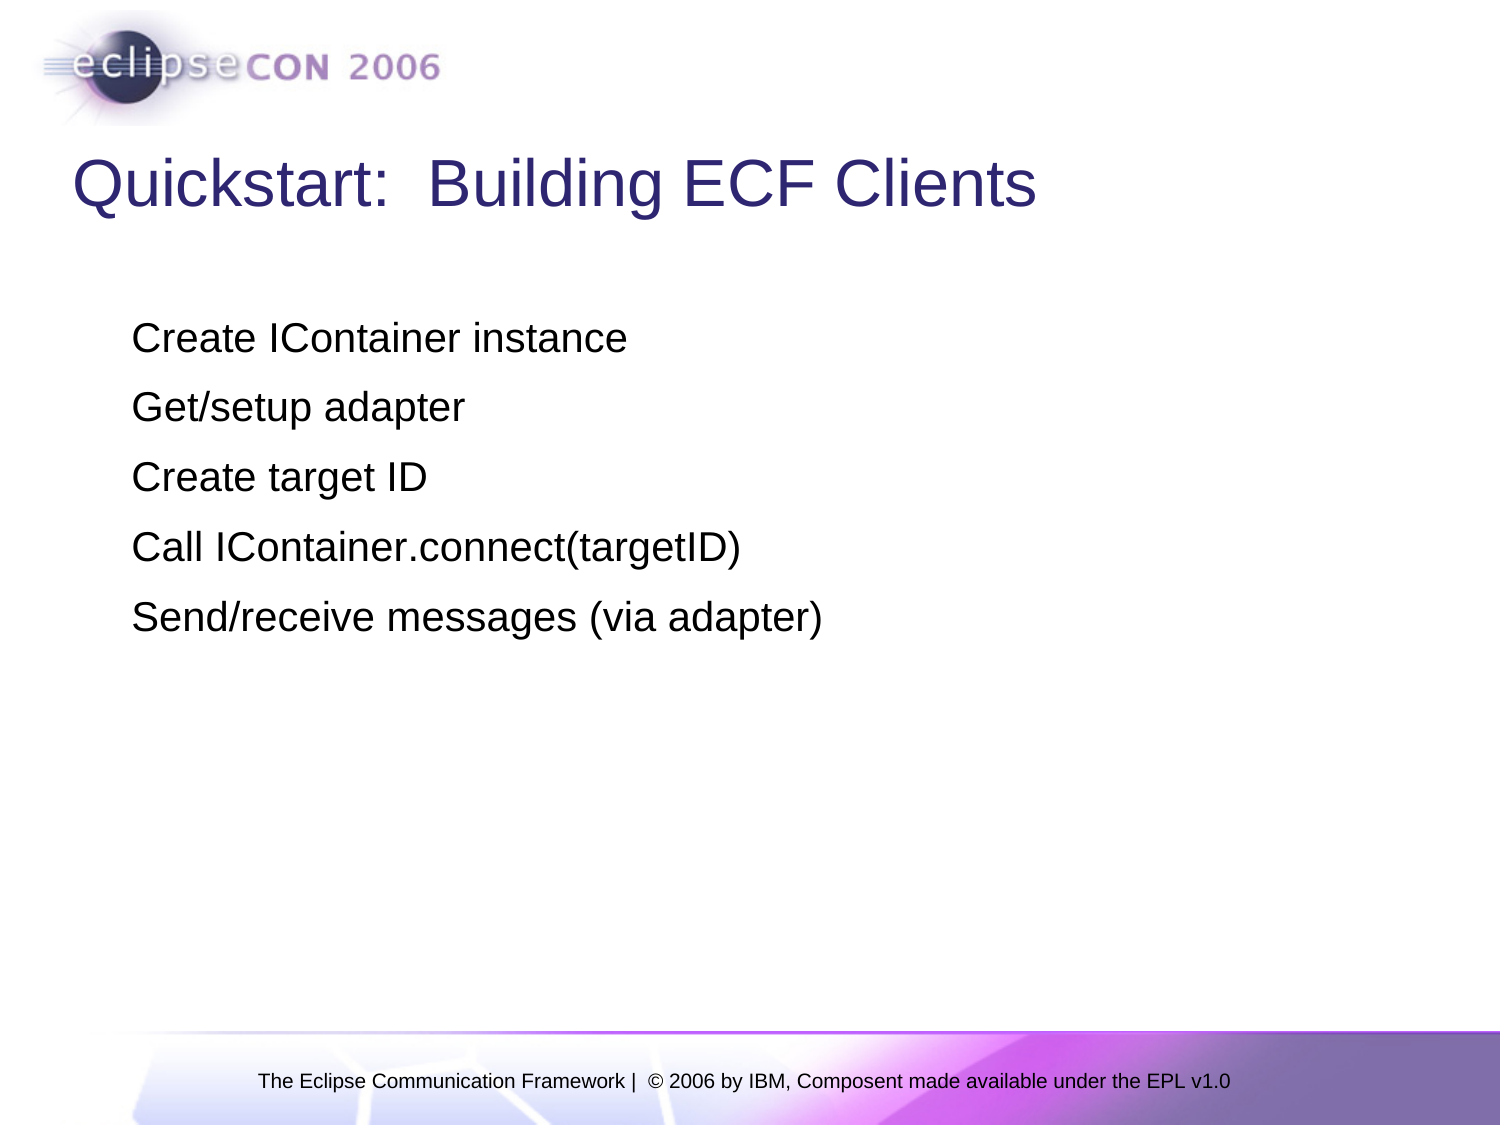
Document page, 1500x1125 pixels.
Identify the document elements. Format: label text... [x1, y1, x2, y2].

title Quickstart: Building ECF Clients [72, 150, 1425, 226]
picture [31, 10, 1040, 126]
picture [0, 1031, 1500, 1125]
list Create IContainer instance Get/setup adapter Create target ID Call IContainer.connect(targetID) Send/receive messages (via adapter) [108, 291, 1378, 775]
